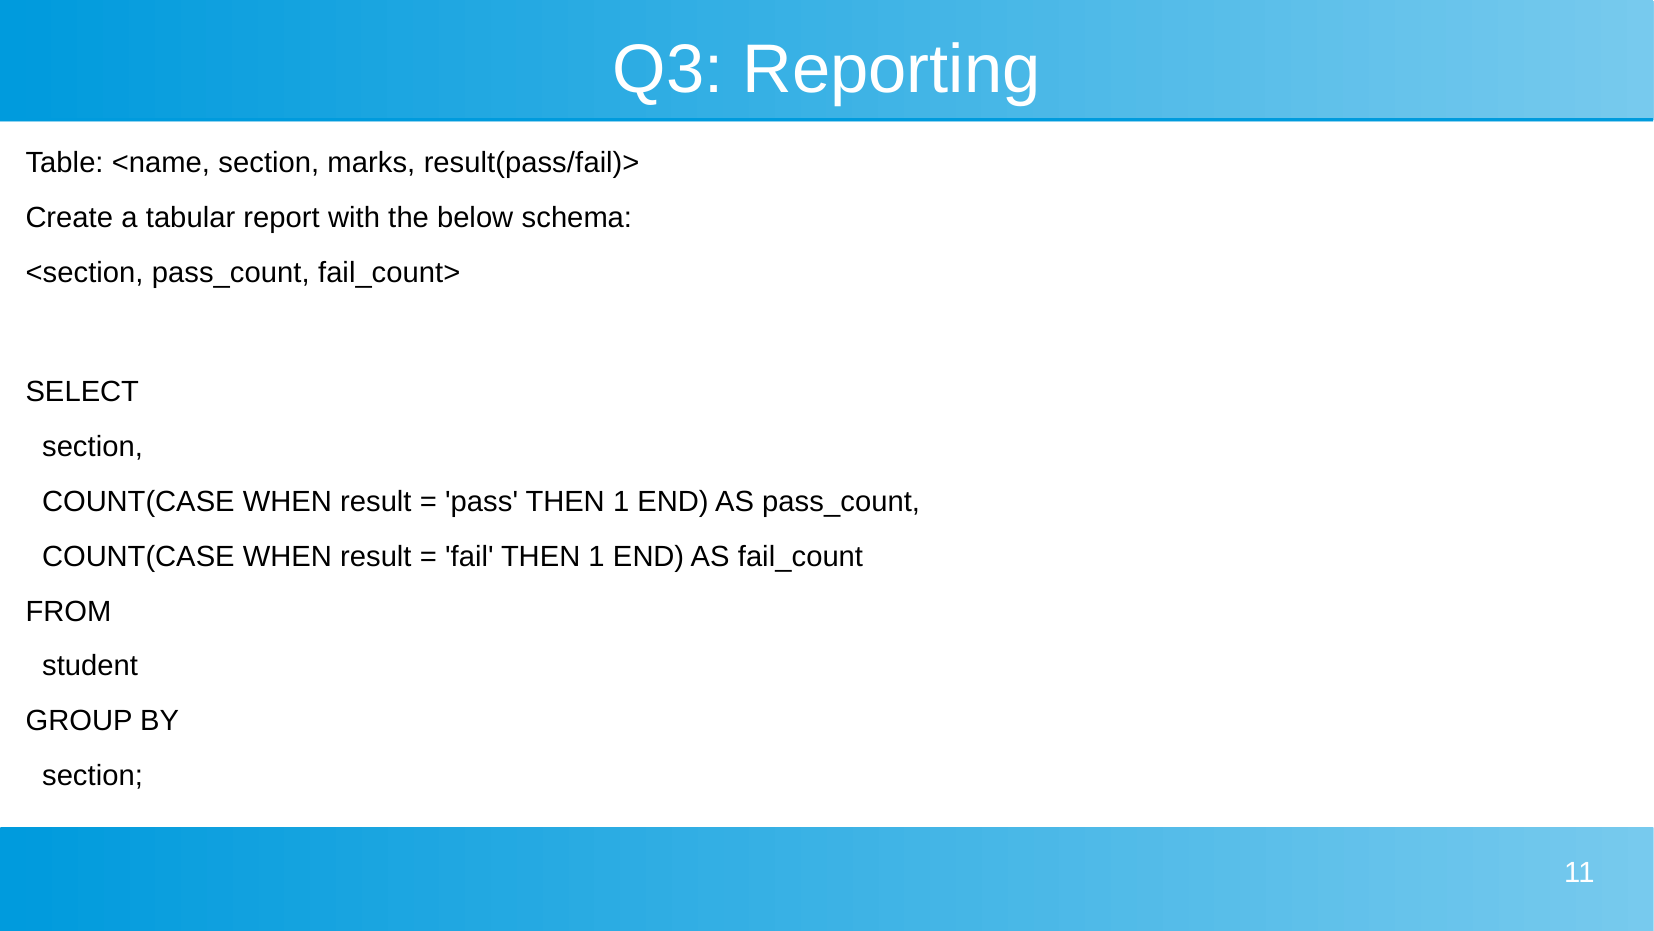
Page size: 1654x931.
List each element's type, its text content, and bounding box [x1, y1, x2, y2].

text_box Table: <name, section, marks, result(pass/fail)> Create a tabular report with the below schema: <section, pass_count, fail_count> SELECT section, COUNT(CASE WHEN result = 'pass' THEN 1 END) AS pass_count, COUNT(CASE WHEN result = 'fail' THEN 1 END) AS fail_count FROM student GROUP BY section; [10, 139, 1624, 797]
title Q3: Reporting [59, 29, 1595, 108]
